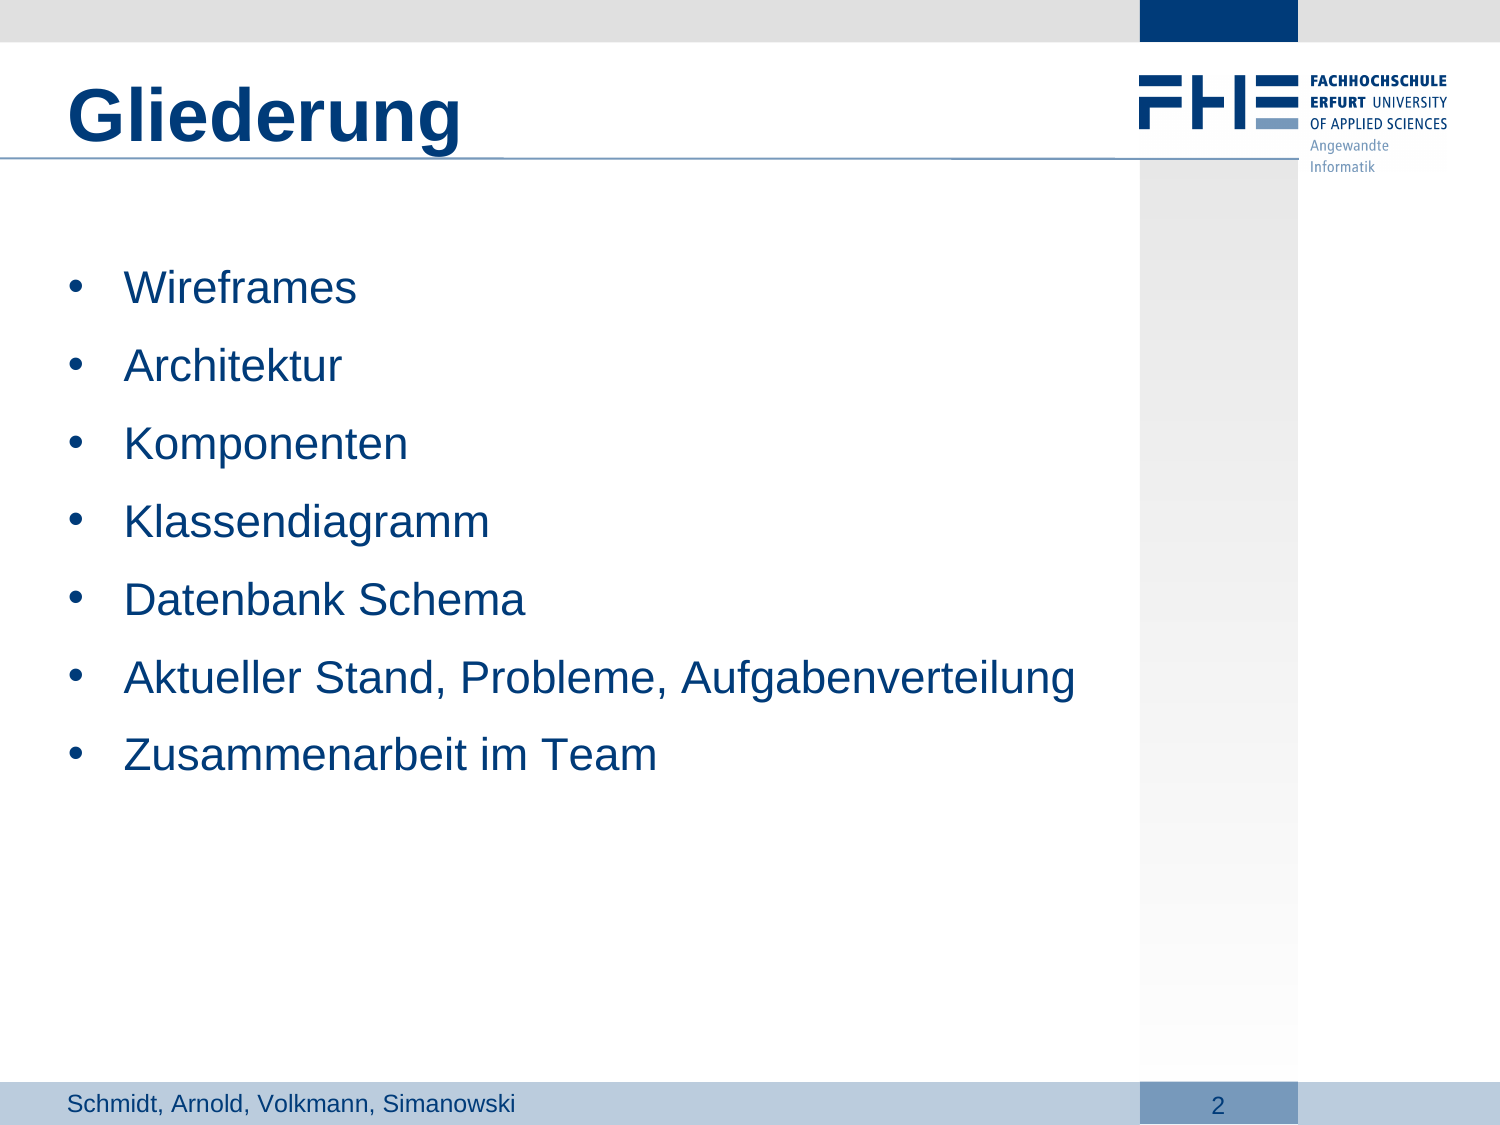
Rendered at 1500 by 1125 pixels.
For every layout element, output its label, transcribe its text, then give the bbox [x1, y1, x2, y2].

list Wireframes Architektur Komponenten Klassendiagramm Datenbank Schema Aktueller Stand, Probleme, Aufgabenverteilung Zusammenarbeit im Team [53, 172, 1500, 1083]
picture [1139, 75, 1447, 172]
title Gliederung [53, 58, 1140, 142]
